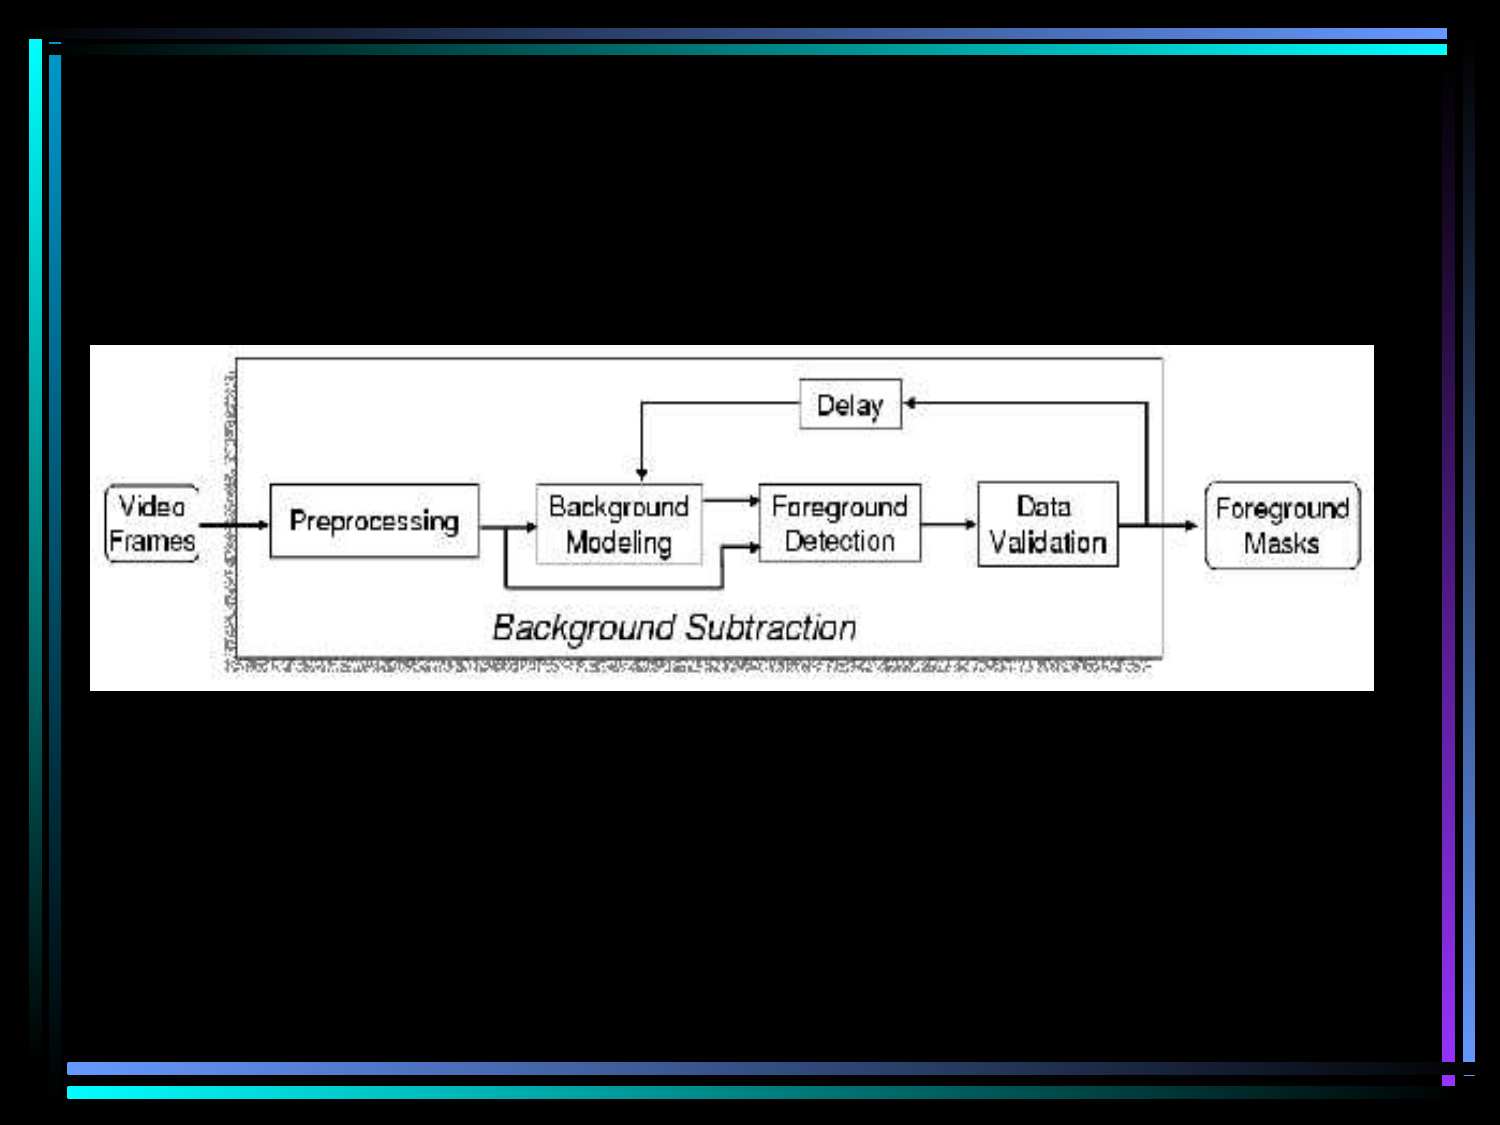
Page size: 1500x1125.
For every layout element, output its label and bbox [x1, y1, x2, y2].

picture [90, 345, 1374, 691]
